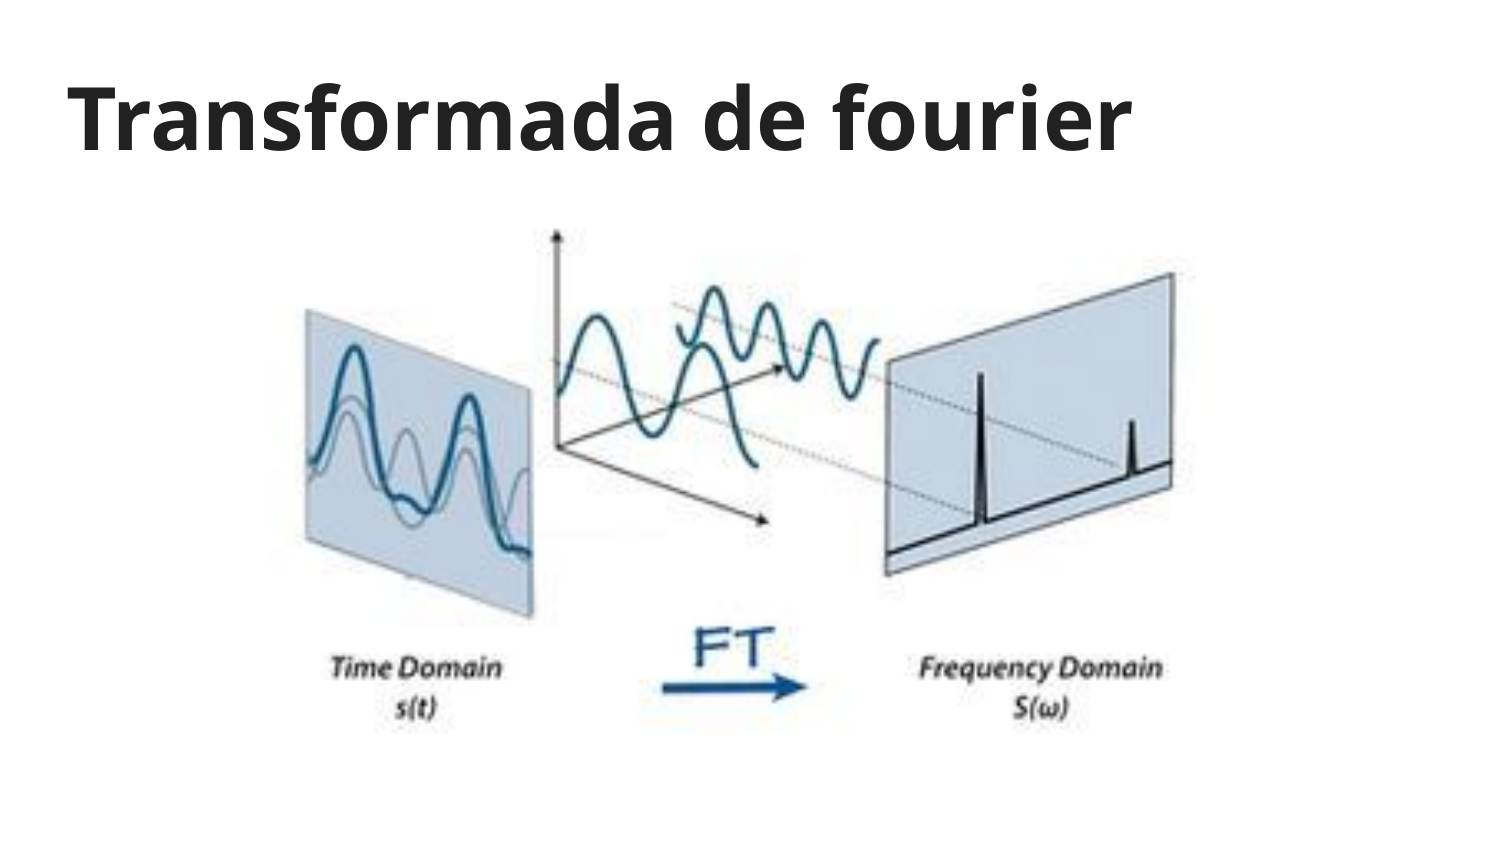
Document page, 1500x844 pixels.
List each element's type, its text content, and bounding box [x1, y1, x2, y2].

picture [270, 204, 1230, 757]
title Transformada de fourier [51, 48, 1449, 180]
